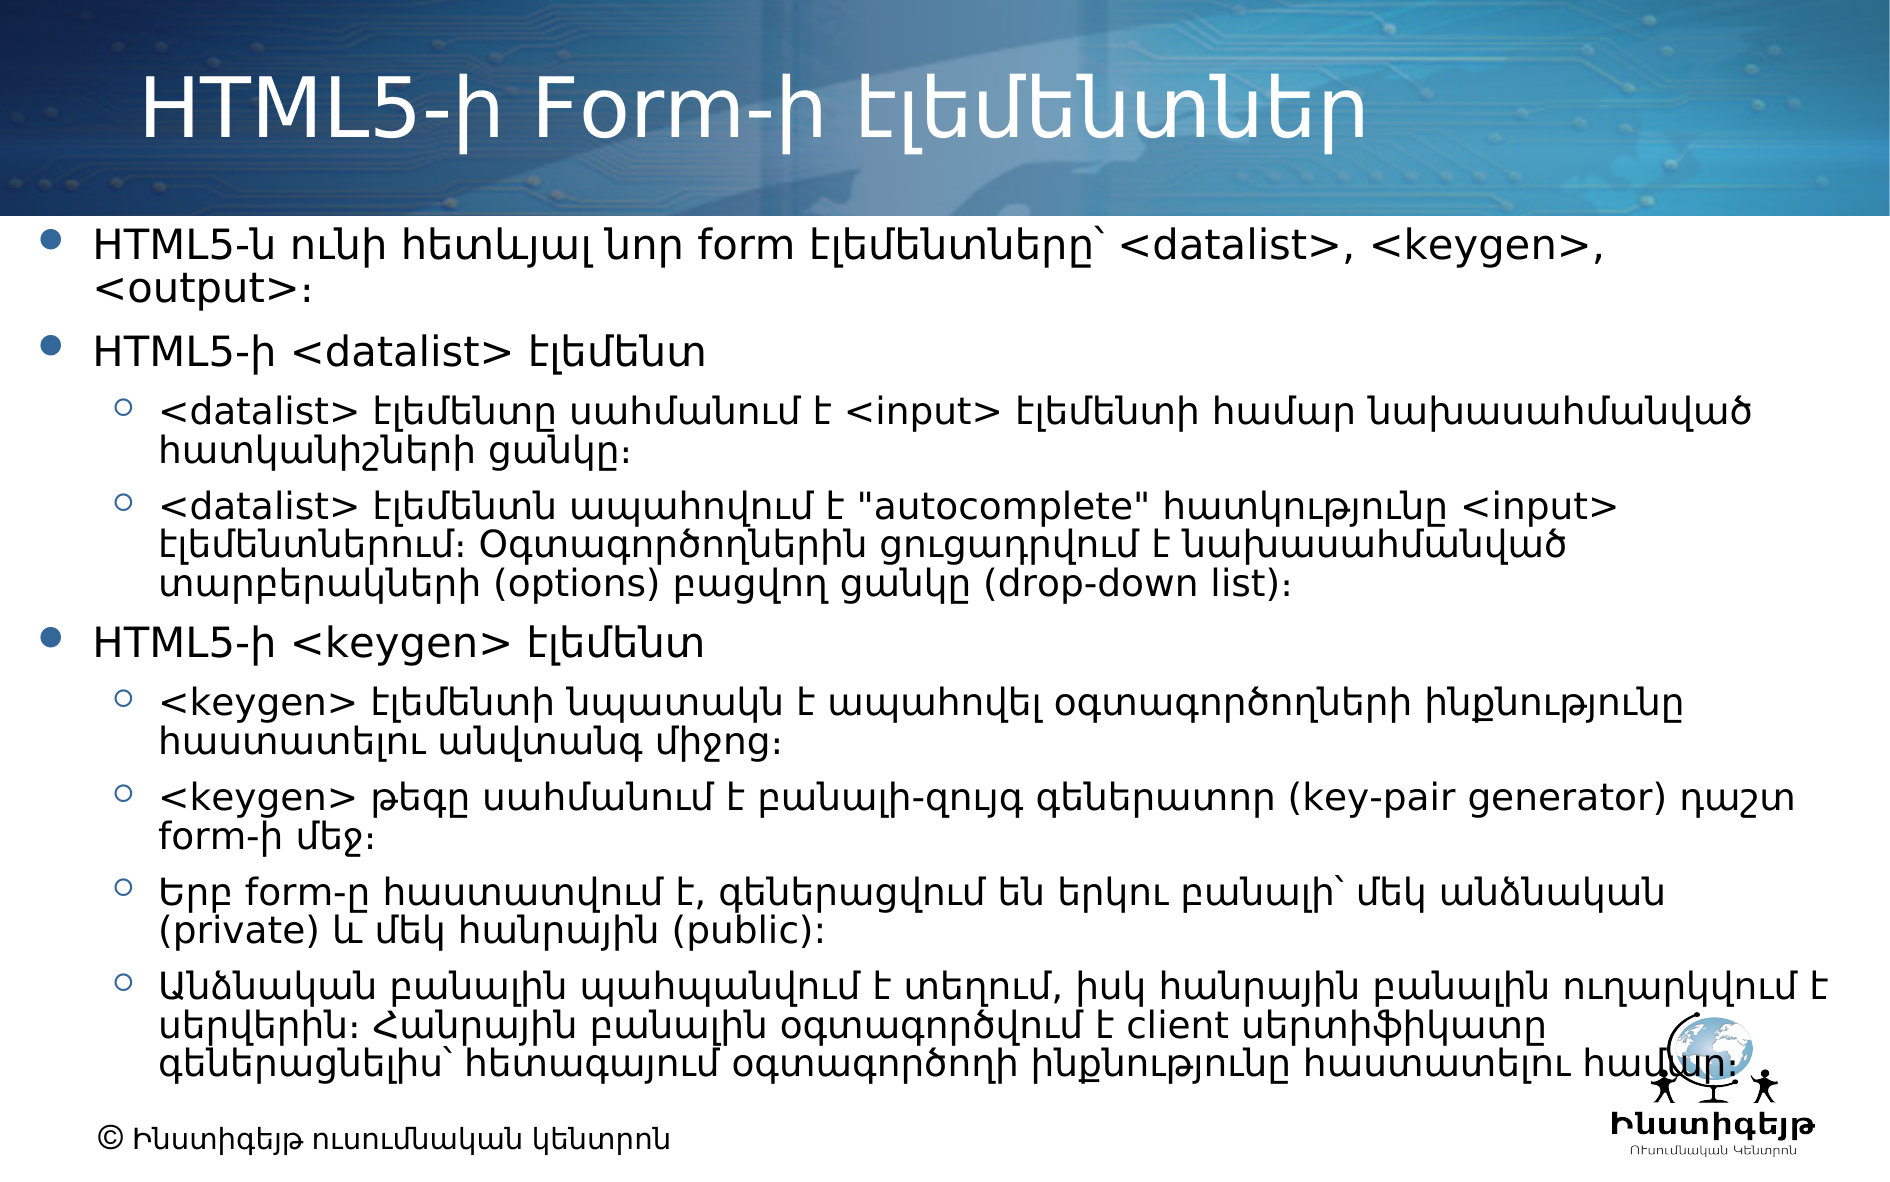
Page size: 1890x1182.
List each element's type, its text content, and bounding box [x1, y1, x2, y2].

text_box HTML5-ի Form-ի էլեմենտներ [138, 82, 1801, 88]
picture [1612, 1012, 1815, 1157]
list HTML5-ն ունի հետևյալ նոր form էլեմենտները՝ <datalist>, <keygen>, <output>։ HTML5-ի <datalist> էլեմենտ <datalist> էլեմենտը սահմանում է <input> էլեմենտի համար նախասահմանված հատկանիշների ցանկը։ <datalist> էլեմենտն ապահովում է "autocomplete" հատկությունը <input> էլեմենտներում։ Օգտագործողներին ցուցադրվում է նախասահմանված տարբերակների (options) բացվող ցանկը (drop-down list)։ HTML5-ի <keygen> էլեմենտ <keygen> էլեմենտի նպատակն է ապահովել օգտագործողների ինքնությունը հաստատելու անվտանգ միջոց։ <keygen> թեգը սահմանում է բանալի-զույգ գեներատոր (key-pair generator) դաշտ form-ի մեջ։ Երբ form-ը հաստատվում է, գեներացվում են երկու բանալի՝ մեկ անձնական (private) և մեկ հանրային (public): Անձնական բանալին պահպանվում է տեղում, իսկ հանրային բանալին ուղարկվում է սերվերին։ Հանրային բանալին օգտագործվում է client սերտիֆիկատը գեներացնելիս՝ հետագայում օգտագործողի ինքնությունը հաստատելու համար։ [37, 224, 1838, 253]
picture [0, 0, 1890, 216]
